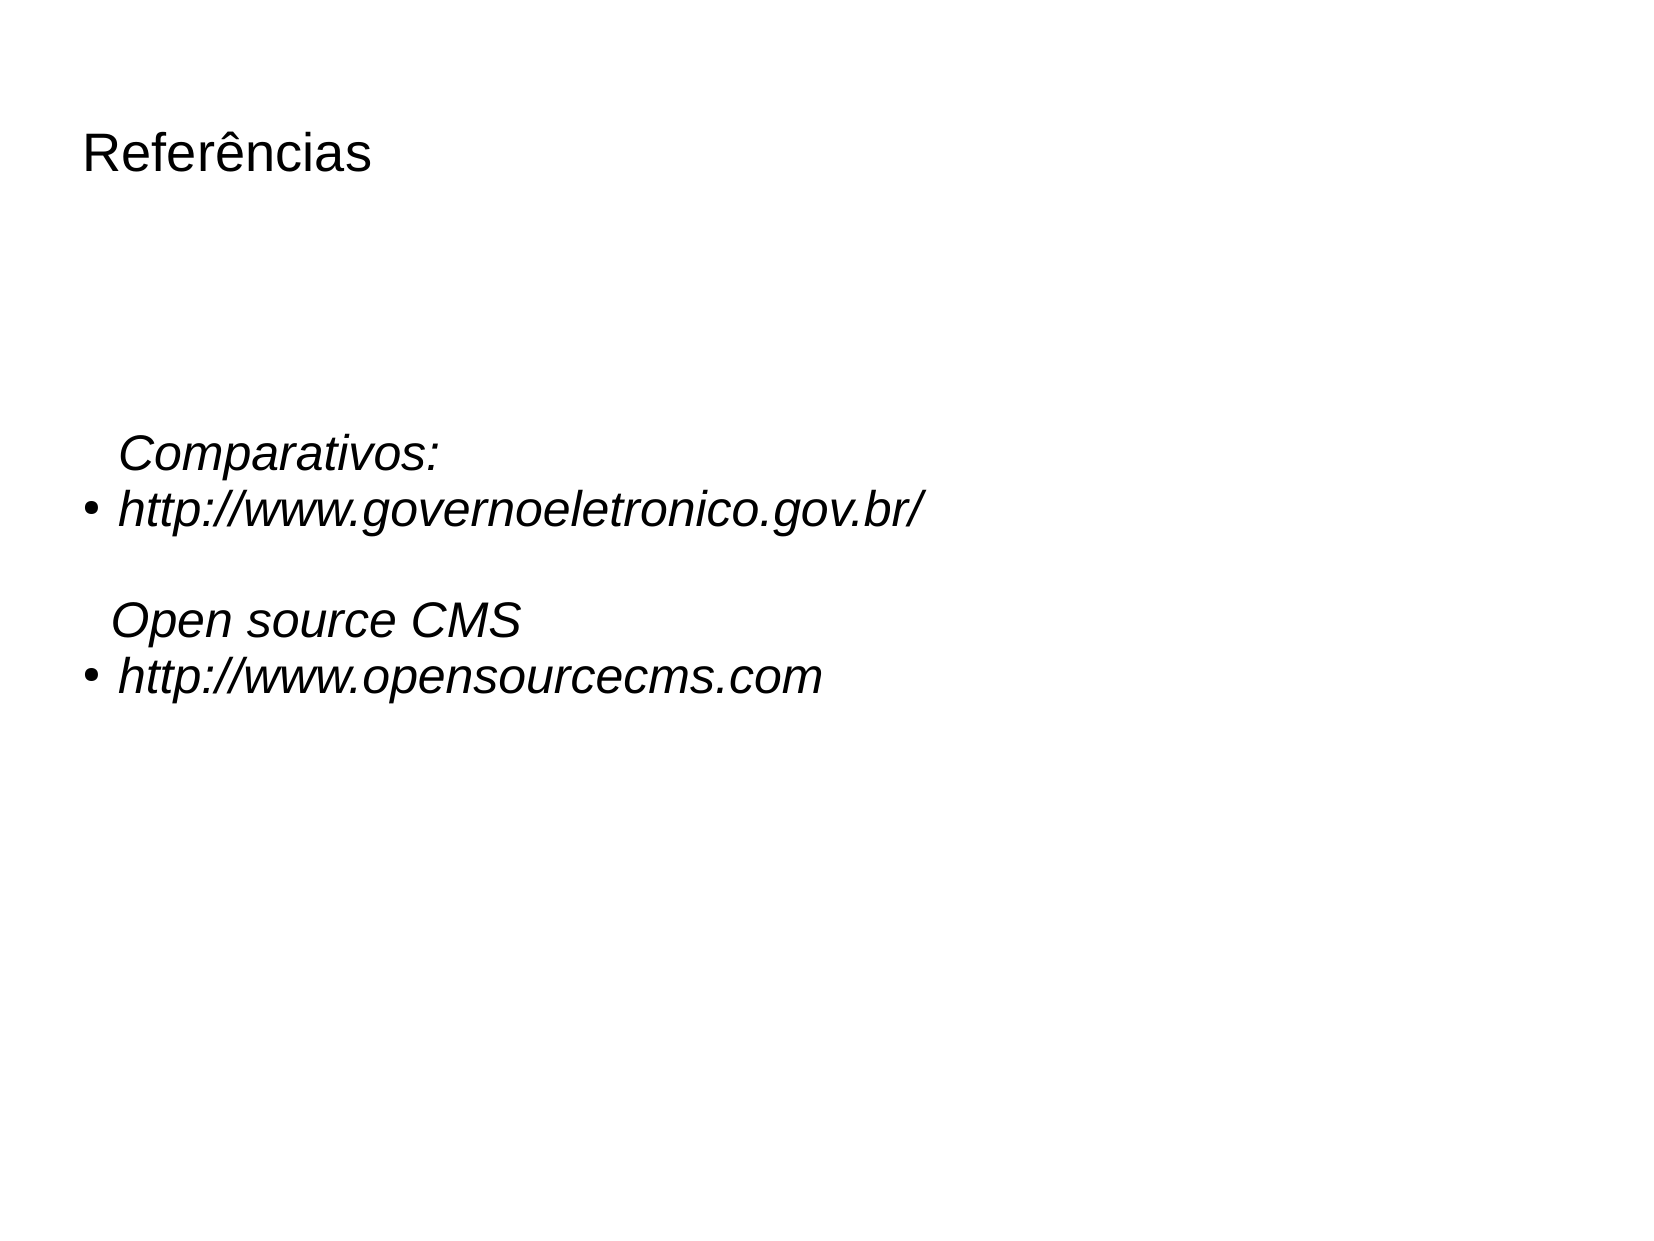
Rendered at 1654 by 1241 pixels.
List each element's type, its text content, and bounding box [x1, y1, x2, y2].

title Referências [82, 49, 1571, 257]
subtitle Comparativos: http://www.governoeletronico.gov.br/ Open source CMS http://www.opensourcecms.com [82, 290, 1571, 1010]
